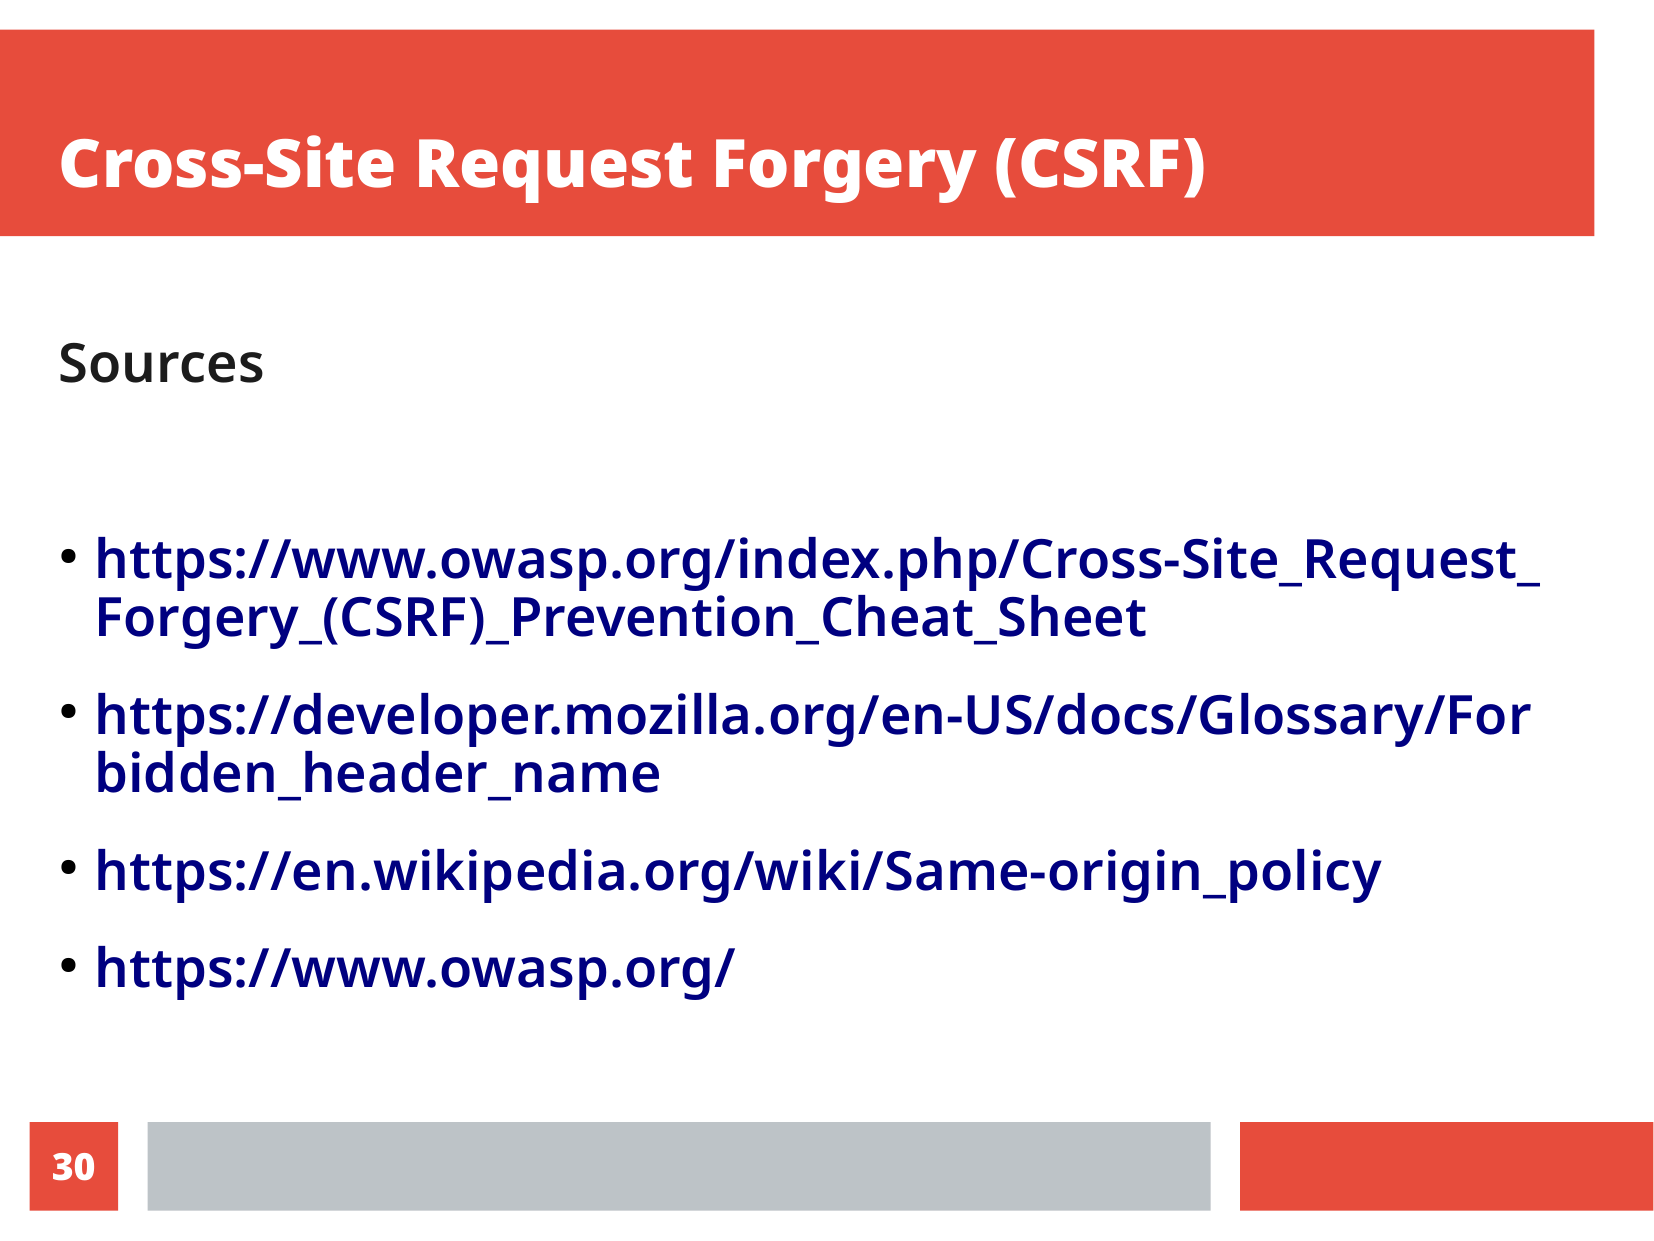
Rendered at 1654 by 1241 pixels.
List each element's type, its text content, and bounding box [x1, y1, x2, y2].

title Cross-Site Request Forgery (CSRF) [59, 59, 1595, 207]
list Sources https://www.owasp.org/index.php/Cross-Site_Request_Forgery_(CSRF)_Prevention_Cheat_Sheet https://developer.mozilla.org/en-US/docs/Glossary/Forbidden_header_name https://en.wikipedia.org/wiki/Same-origin_policy https://www.owasp.org/ [59, 324, 1565, 1093]
